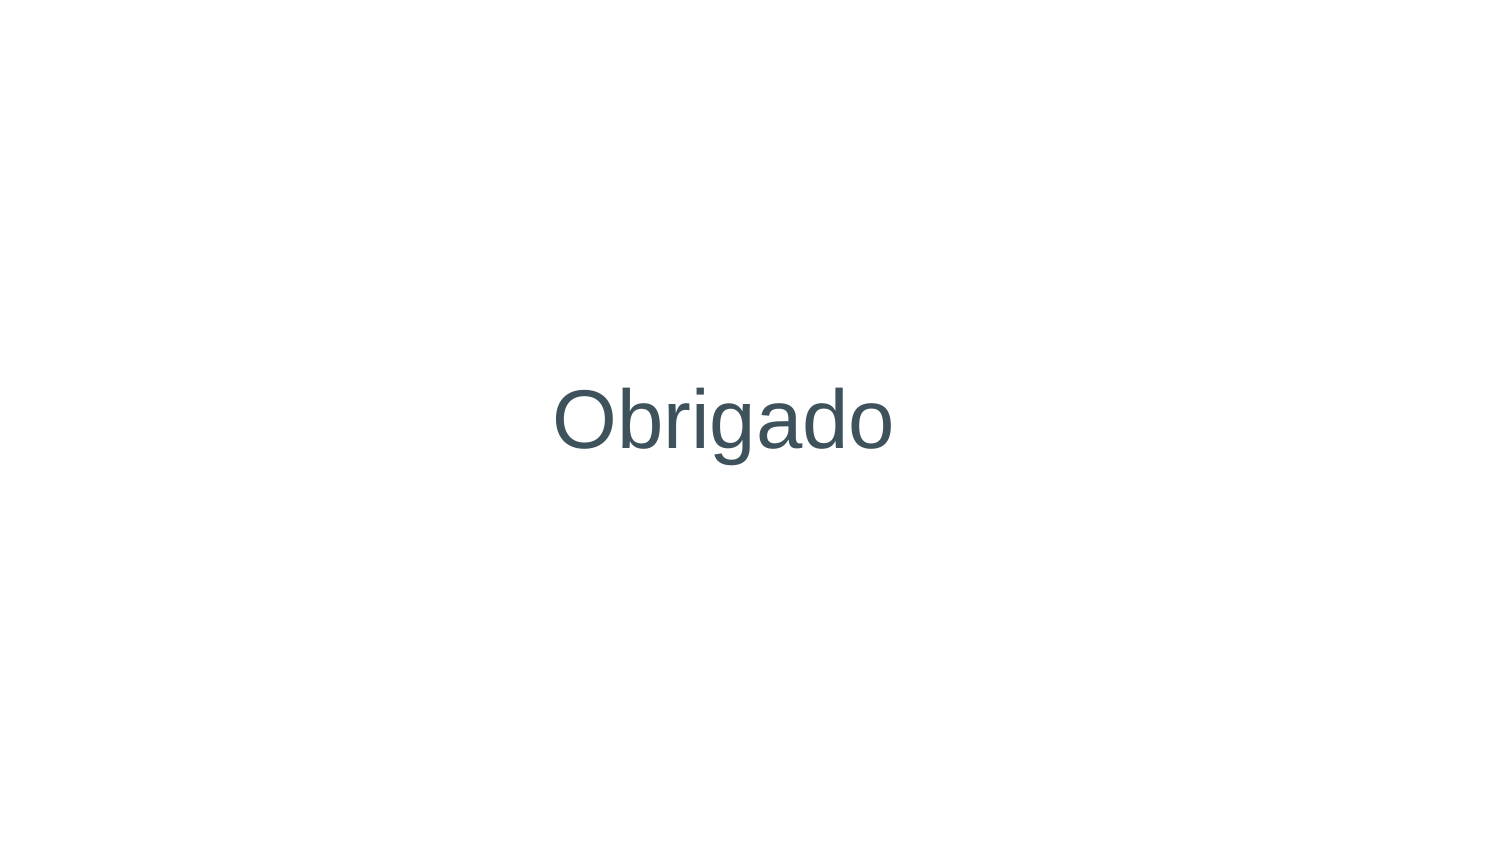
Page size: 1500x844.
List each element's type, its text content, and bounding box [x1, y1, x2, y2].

text_box Obrigado [231, 350, 1218, 471]
